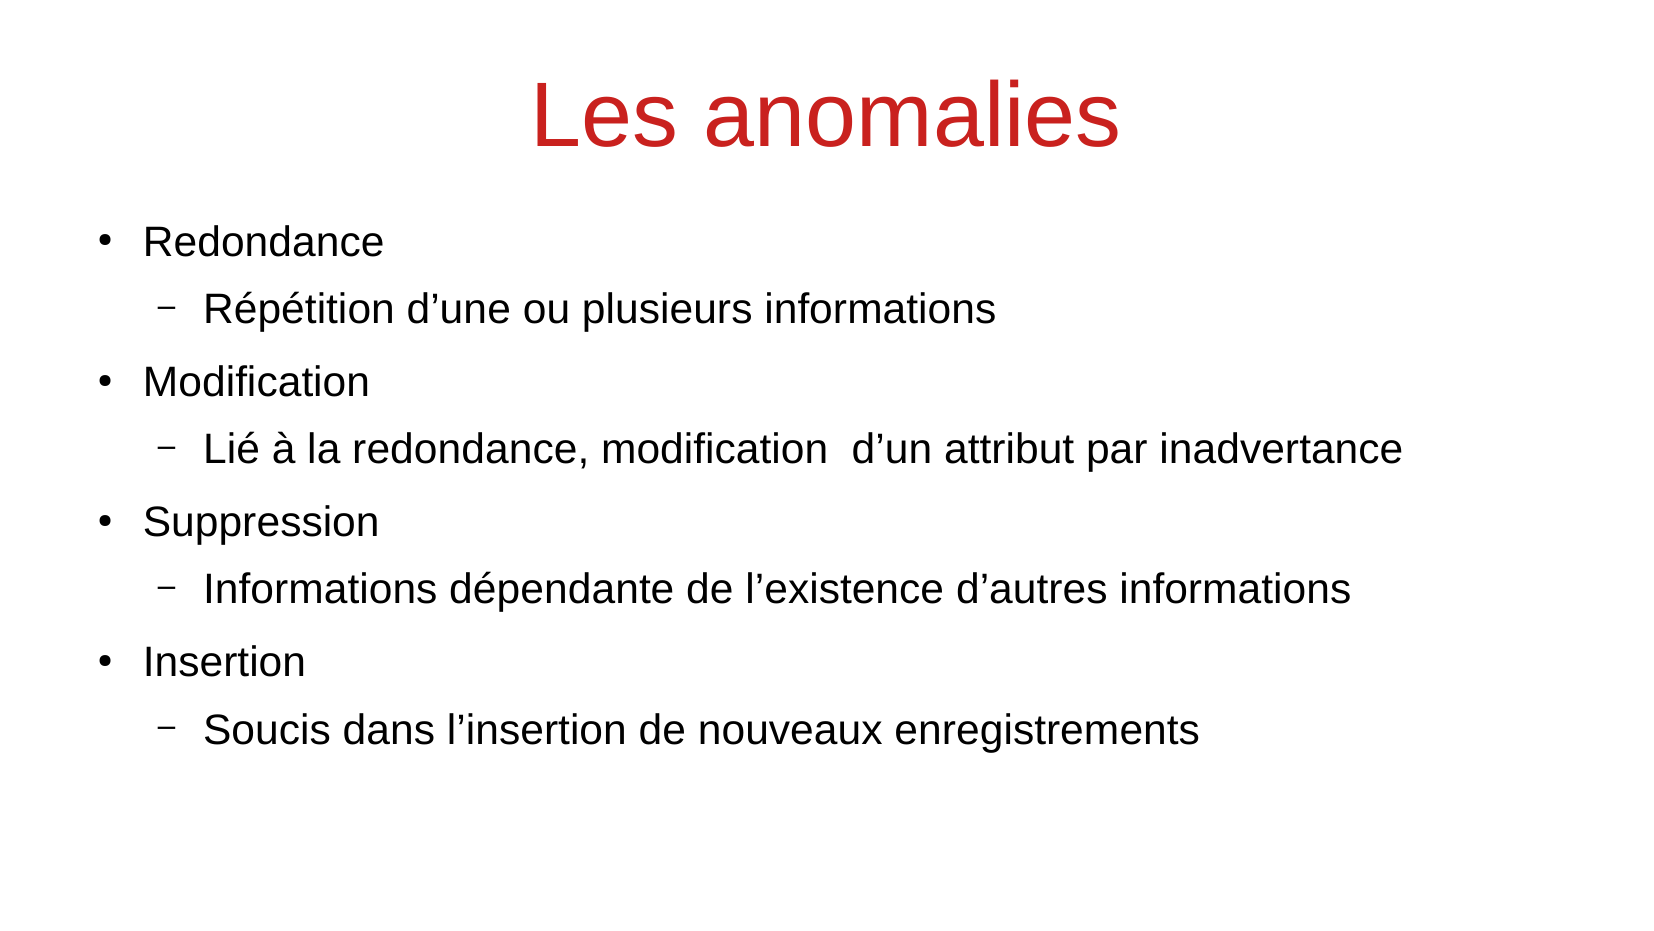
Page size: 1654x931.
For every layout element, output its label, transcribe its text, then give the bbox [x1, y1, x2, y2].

title Les anomalies [82, 37, 1571, 193]
list Redondance Répétition d’une ou plusieurs informations Modification Lié à la redondance, modification d’un attribut par inadvertance Suppression Informations dépendante de l’existence d’autres informations Insertion Soucis dans l’insertion de nouveaux enregistrements [82, 217, 1571, 758]
